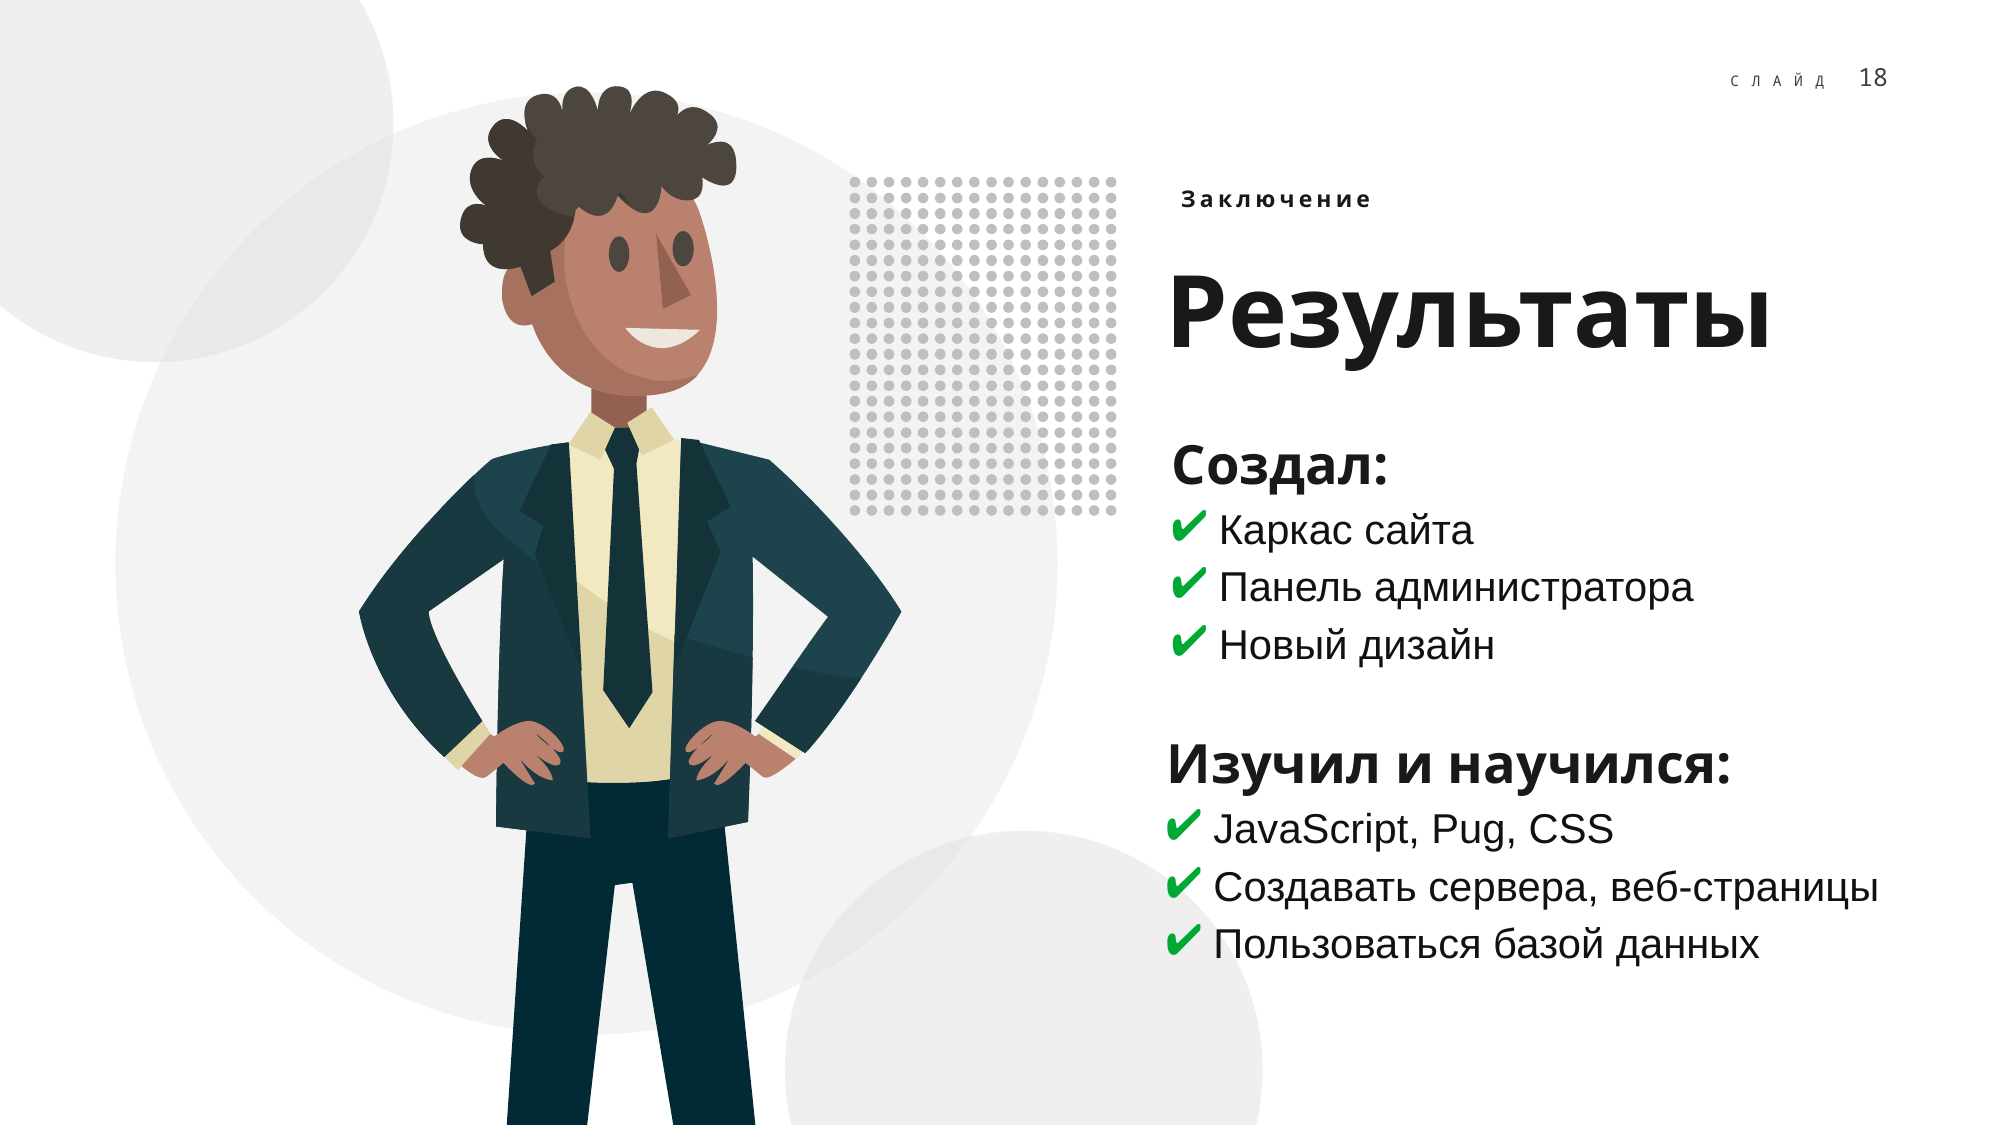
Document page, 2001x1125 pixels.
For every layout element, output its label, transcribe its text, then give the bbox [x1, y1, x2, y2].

text_box [1105, 333, 1117, 344]
text_box [1020, 223, 1032, 235]
text_box [986, 239, 997, 251]
text_box [986, 301, 997, 313]
text_box [1054, 427, 1066, 439]
text_box [1071, 427, 1083, 439]
text_box [1088, 505, 1100, 516]
text_box [1054, 348, 1066, 360]
text_box [1088, 442, 1100, 454]
text_box [986, 286, 997, 298]
text_box [1105, 176, 1117, 188]
text_box [951, 254, 963, 267]
text_box [1105, 411, 1117, 423]
text_box [1020, 317, 1032, 329]
text_box [986, 254, 997, 267]
text_box [1105, 270, 1117, 282]
text_box [1003, 254, 1014, 267]
text_box [900, 176, 912, 188]
text_box [1088, 286, 1100, 298]
text_box [1088, 395, 1100, 407]
text_box [1037, 364, 1049, 376]
text_box [1054, 239, 1066, 251]
text_box [1020, 364, 1032, 376]
text_box [1020, 192, 1032, 204]
text_box [1105, 317, 1117, 329]
text_box [969, 270, 980, 282]
text_box [969, 223, 980, 235]
text_box [1071, 411, 1083, 423]
text_box [1088, 427, 1100, 439]
text_box [1037, 380, 1049, 392]
text_box [1105, 489, 1117, 501]
text_box [1088, 317, 1100, 329]
text_box Изучил и научился: JavaScript, Pug, CSS Создавать сервера, веб-страницы Пользоваться базой данных [1151, 712, 1949, 975]
text_box [1054, 270, 1066, 282]
text_box [1088, 458, 1100, 469]
text_box [1003, 192, 1014, 204]
text_box [934, 223, 946, 235]
text_box [1054, 442, 1066, 454]
text_box [1088, 474, 1100, 485]
text_box [1071, 239, 1083, 251]
text_box [1105, 286, 1117, 298]
text_box [1071, 489, 1083, 501]
text_box [1037, 207, 1049, 220]
text_box [1054, 458, 1066, 469]
text_box [883, 176, 895, 188]
text_box [1088, 223, 1100, 235]
text_box [986, 176, 997, 188]
text_box [1003, 286, 1014, 298]
text_box [1054, 176, 1066, 188]
text_box [1054, 333, 1066, 344]
text_box [1020, 333, 1032, 344]
text_box [986, 207, 997, 220]
text_box [1037, 223, 1049, 235]
text_box [1037, 411, 1049, 423]
text_box [1037, 254, 1049, 267]
text_box [1003, 301, 1014, 313]
text_box [1037, 239, 1049, 251]
text_box [1037, 270, 1049, 282]
text_box [1071, 317, 1083, 329]
text_box [1037, 317, 1049, 329]
text_box [1088, 380, 1100, 392]
text_box [986, 223, 997, 235]
text_box [1020, 207, 1032, 220]
text_box [1071, 505, 1083, 516]
text_box [917, 176, 929, 188]
text_box [934, 207, 946, 220]
text_box [1054, 301, 1066, 313]
text_box [951, 207, 963, 220]
text_box [1088, 239, 1100, 251]
text_box [1105, 395, 1117, 407]
text_box [1088, 270, 1100, 282]
text_box [1020, 176, 1032, 188]
text_box [1003, 317, 1014, 329]
text_box [1054, 364, 1066, 376]
text_box [1054, 317, 1066, 329]
text_box [1105, 505, 1117, 516]
text_box [1105, 427, 1117, 439]
text_box [1071, 380, 1083, 392]
text_box [1071, 301, 1083, 313]
text_box [1003, 176, 1014, 188]
text_box [1105, 207, 1117, 220]
text_box [969, 192, 980, 204]
text_box [1054, 411, 1066, 423]
text_box [1105, 301, 1117, 313]
text_box [1088, 192, 1100, 204]
text_box [951, 192, 963, 204]
text_box [1054, 207, 1066, 220]
text_box [1088, 207, 1100, 220]
text_box [1037, 348, 1049, 360]
text_box [1105, 348, 1117, 360]
text_box [1020, 270, 1032, 282]
text_box [1054, 474, 1066, 485]
text_box [1037, 301, 1049, 313]
text_box [1037, 192, 1049, 204]
text_box [951, 239, 963, 251]
text_box [1037, 176, 1049, 188]
text_box [1105, 458, 1117, 469]
text_box [1105, 380, 1117, 392]
text_box [1071, 474, 1083, 485]
text_box [1071, 254, 1083, 267]
text_box [1088, 333, 1100, 344]
text_box [1071, 458, 1083, 469]
text_box [1020, 254, 1032, 267]
text_box [1071, 176, 1083, 188]
text_box [951, 223, 963, 235]
text_box [1020, 286, 1032, 298]
text_box Заключение [1166, 176, 1791, 220]
text_box [1003, 207, 1014, 220]
text_box [1003, 239, 1014, 251]
text_box [1054, 395, 1066, 407]
text_box [1071, 364, 1083, 376]
text_box [986, 192, 997, 204]
text_box [1071, 223, 1083, 235]
text_box [1105, 223, 1117, 235]
text_box [1088, 489, 1100, 501]
text_box [0, 0, 1263, 1125]
text_box [1054, 223, 1066, 235]
text_box [1071, 192, 1083, 204]
text_box Результаты [1150, 240, 1949, 375]
text_box [1037, 286, 1049, 298]
text_box [969, 176, 980, 188]
text_box [917, 207, 929, 220]
text_box [1105, 192, 1117, 204]
text_box [1020, 348, 1032, 360]
text_box [1105, 474, 1117, 485]
text_box [969, 239, 980, 251]
text_box [1071, 348, 1083, 360]
text_box [1105, 254, 1117, 267]
text_box [1054, 286, 1066, 298]
text_box [1105, 442, 1117, 454]
text_box [986, 270, 997, 282]
text_box Создал: Каркас сайта Панель администратора Новый дизайн [1157, 412, 1920, 675]
text_box [951, 176, 963, 188]
text_box [1054, 380, 1066, 392]
text_box [1071, 442, 1083, 454]
text_box [1054, 192, 1066, 204]
text_box [934, 192, 946, 204]
text_box [1054, 254, 1066, 267]
text_box [1071, 270, 1083, 282]
text_box [934, 176, 946, 188]
text_box [1020, 239, 1032, 251]
text_box [1088, 254, 1100, 267]
text_box [1037, 333, 1049, 344]
text_box [1071, 286, 1083, 298]
text_box [917, 192, 929, 204]
text_box [1088, 348, 1100, 360]
text_box [1088, 364, 1100, 376]
text_box [900, 192, 912, 204]
text_box [1088, 176, 1100, 188]
text_box [1003, 223, 1014, 235]
text_box [1037, 395, 1049, 407]
text_box [1105, 239, 1117, 251]
text_box [1003, 270, 1014, 282]
text_box [1071, 395, 1083, 407]
text_box [1105, 364, 1117, 376]
text_box [1088, 411, 1100, 423]
text_box [1071, 207, 1083, 220]
text_box [1071, 333, 1083, 344]
text_box [1020, 301, 1032, 313]
text_box [969, 207, 980, 220]
text_box [1088, 301, 1100, 313]
text_box [969, 254, 980, 267]
